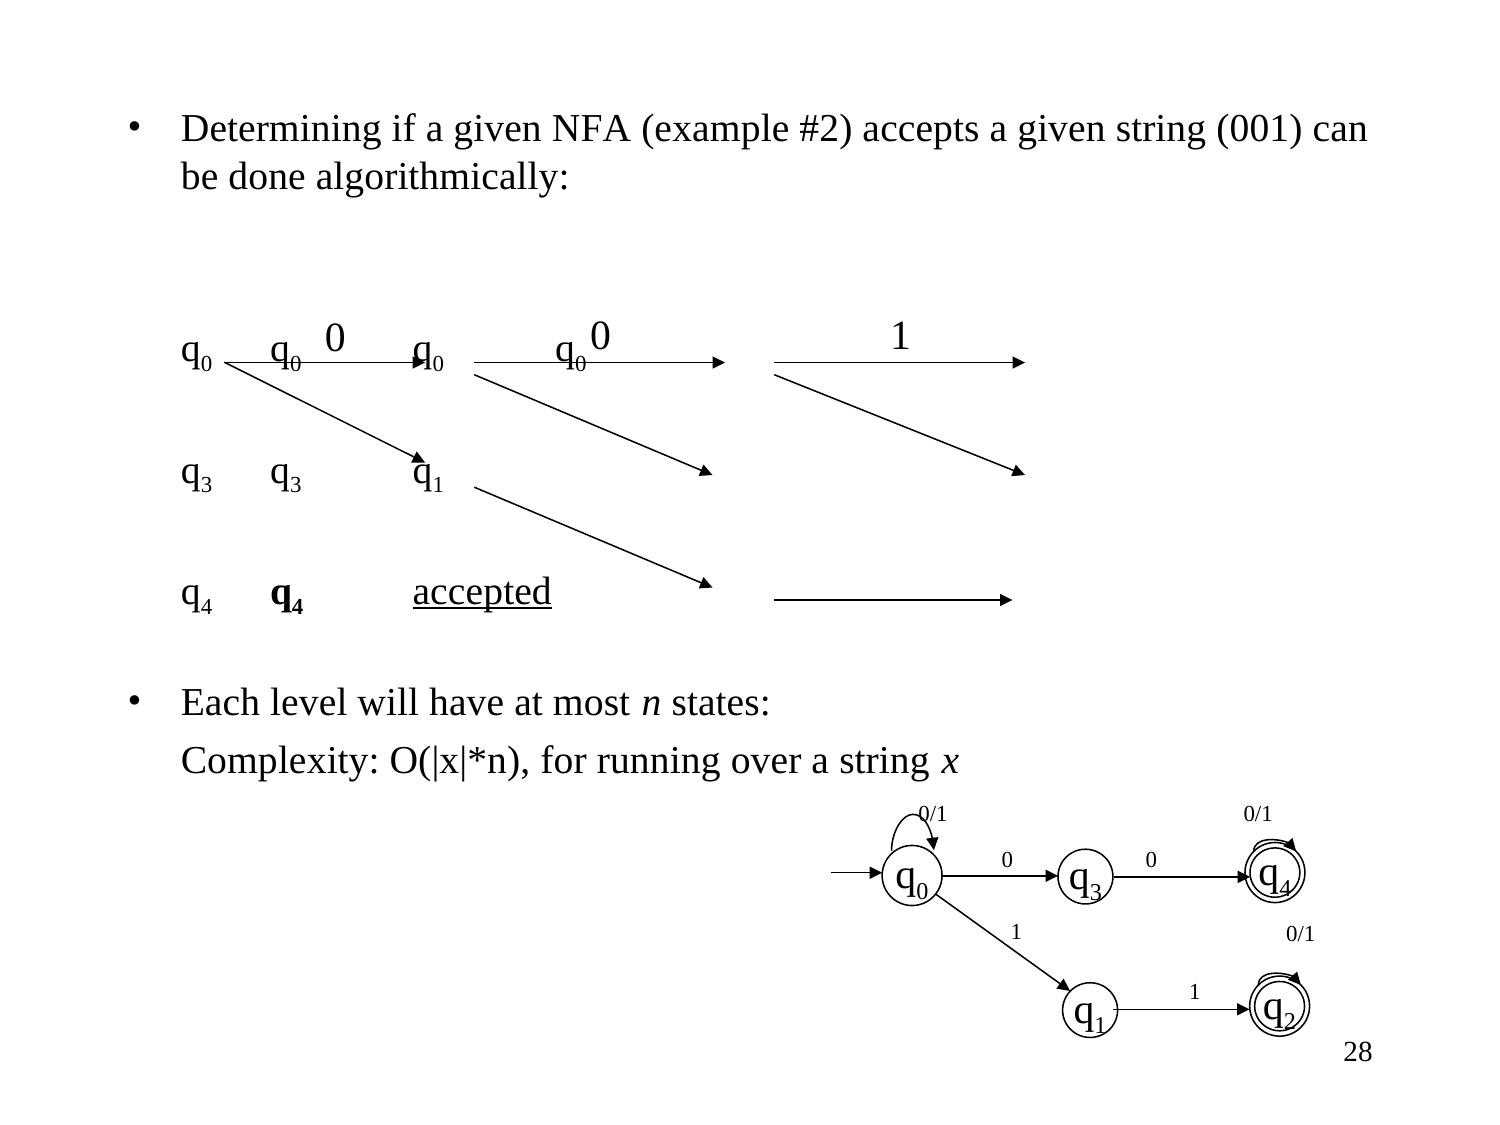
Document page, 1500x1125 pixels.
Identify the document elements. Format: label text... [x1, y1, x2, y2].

text_box 0 [1130, 836, 1173, 880]
text_box 0/1 [1271, 910, 1331, 954]
text_box <number> [1074, 1025, 1388, 1101]
text_box 1 [875, 299, 926, 366]
text_box q0 [882, 845, 943, 906]
text_box 1 [995, 909, 1038, 953]
text_box 0/1 [903, 790, 963, 834]
list Determining if a given NFA (example #2) accepts a given string (001) can be done algorithmically: q0 q0 q0 q0 q3 q3 q1 q4 q4 accepted Each level will have at most n states: Complexity: O(|x|*n), for running over a string x [112, 37, 1388, 791]
text_box q2 [1254, 981, 1305, 1031]
text_box <number> [1259, 1025, 1301, 1035]
text_box q3 [1057, 849, 1113, 904]
text_box 0 [310, 302, 361, 368]
text_box 0 [986, 837, 1029, 881]
text_box q4 [1250, 847, 1300, 898]
text_box q1 [1062, 982, 1118, 1038]
text_box 0 [575, 299, 626, 366]
text_box 1 [1174, 968, 1216, 1012]
text_box 0/1 [1228, 790, 1289, 834]
